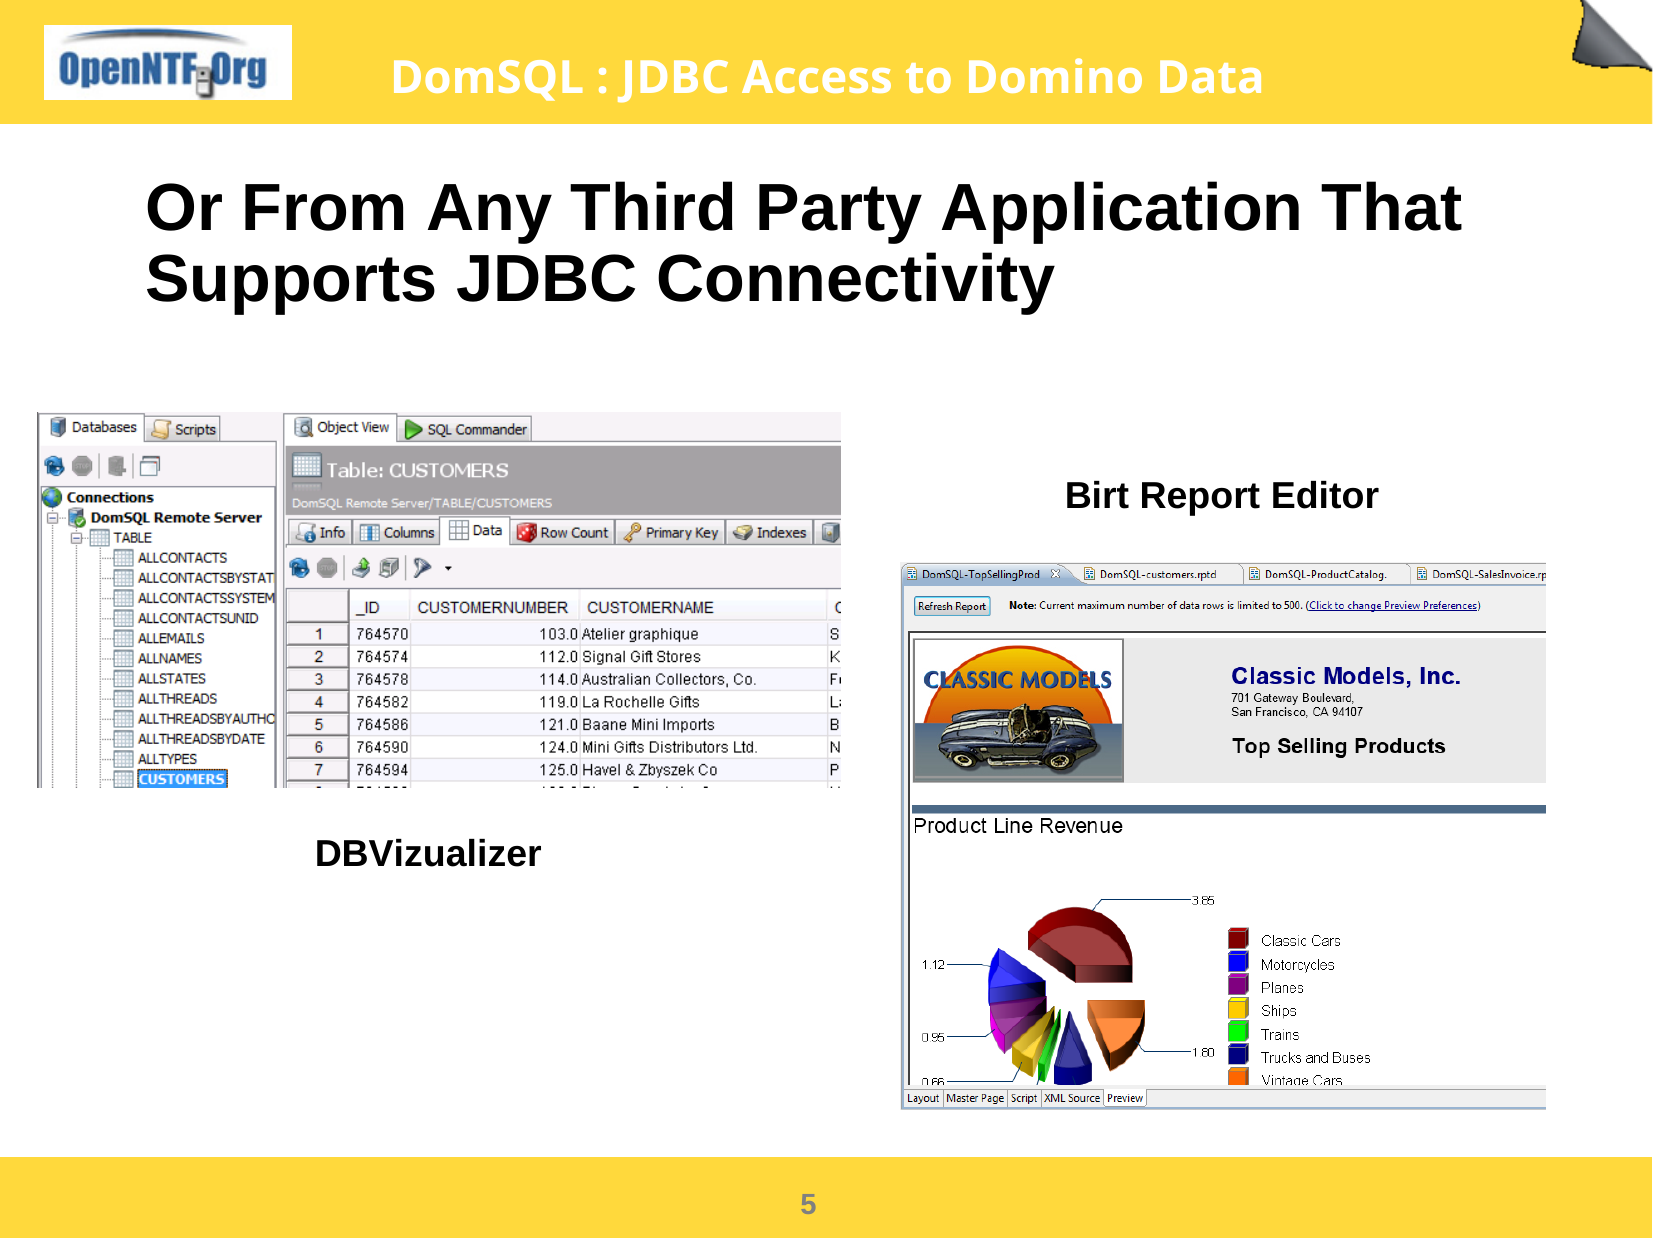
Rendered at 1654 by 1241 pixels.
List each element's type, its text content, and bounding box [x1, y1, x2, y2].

picture [0, 1157, 1652, 1238]
picture [900, 562, 1546, 1110]
picture [37, 412, 841, 788]
picture [0, 0, 1654, 124]
text_box DBVizualizer [300, 825, 563, 884]
text_box Birt Report Editor [1050, 466, 1426, 526]
title Or From Any Third Party Application That Supports JDBC Connectivity [145, 144, 1513, 316]
